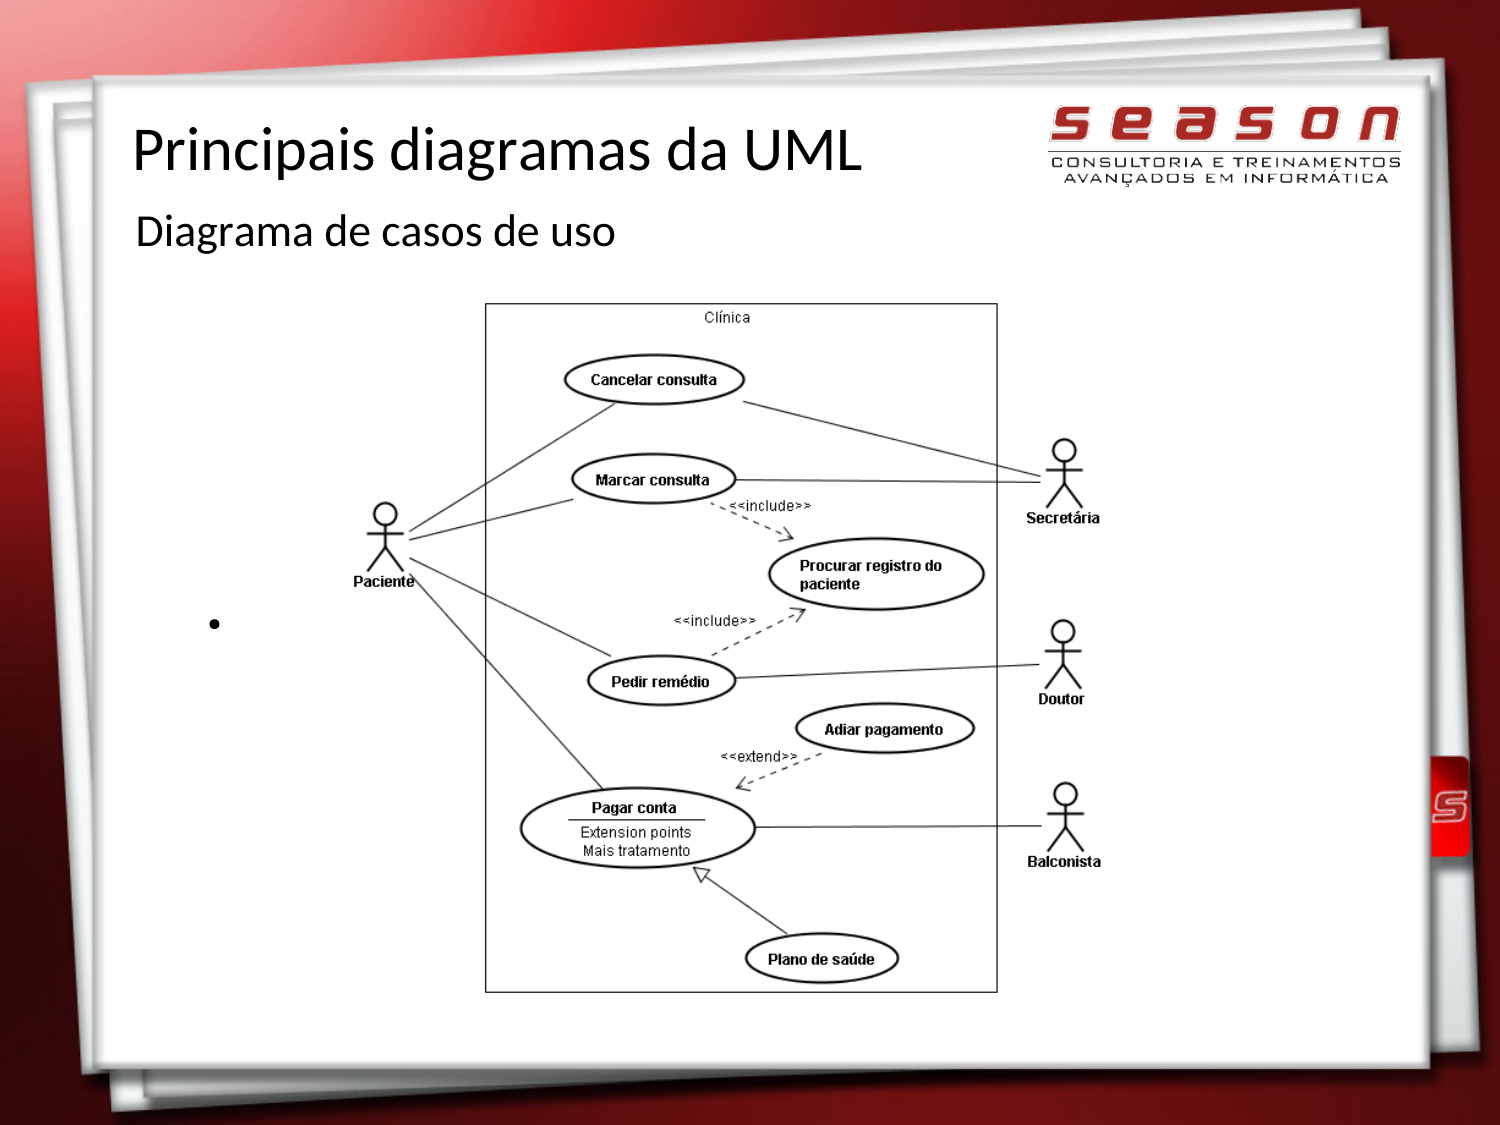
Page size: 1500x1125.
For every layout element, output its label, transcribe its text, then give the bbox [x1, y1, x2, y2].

text_box [207, 268, 1328, 983]
picture [0, 0, 1500, 1125]
title Principais diagramas da UML [118, 33, 1394, 257]
text_box Diagrama de casos de uso [119, 200, 1240, 256]
